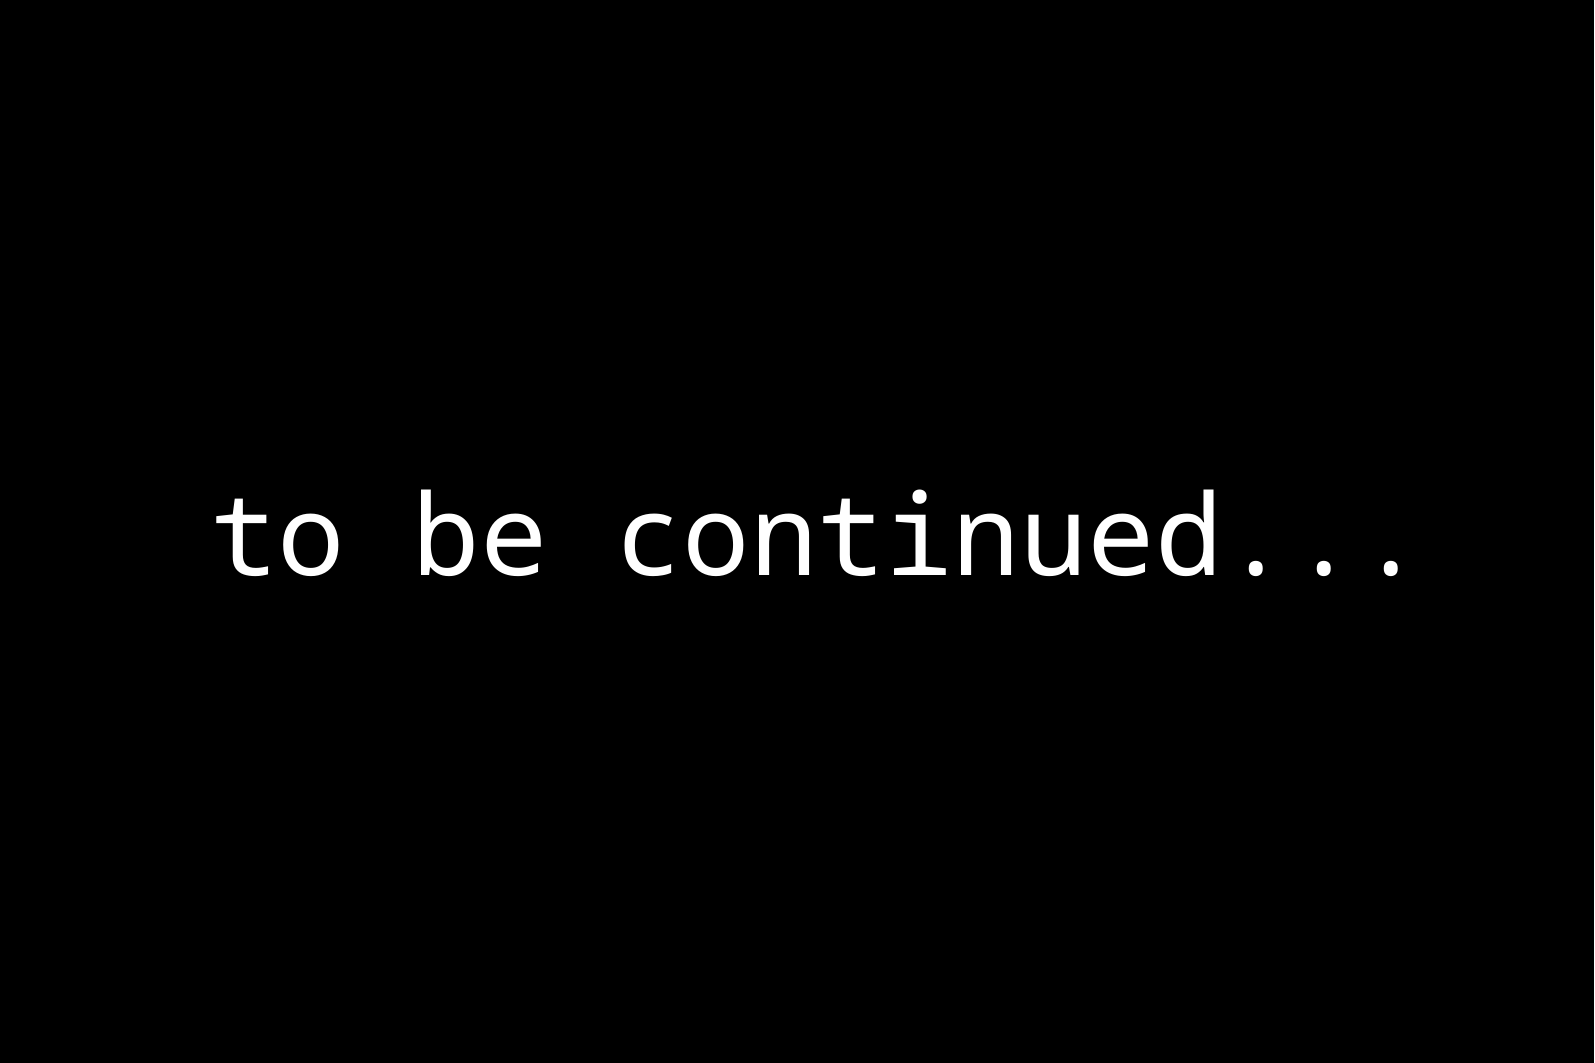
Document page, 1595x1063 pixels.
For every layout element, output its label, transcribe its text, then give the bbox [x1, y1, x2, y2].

title to be continued... [100, 442, 1536, 621]
